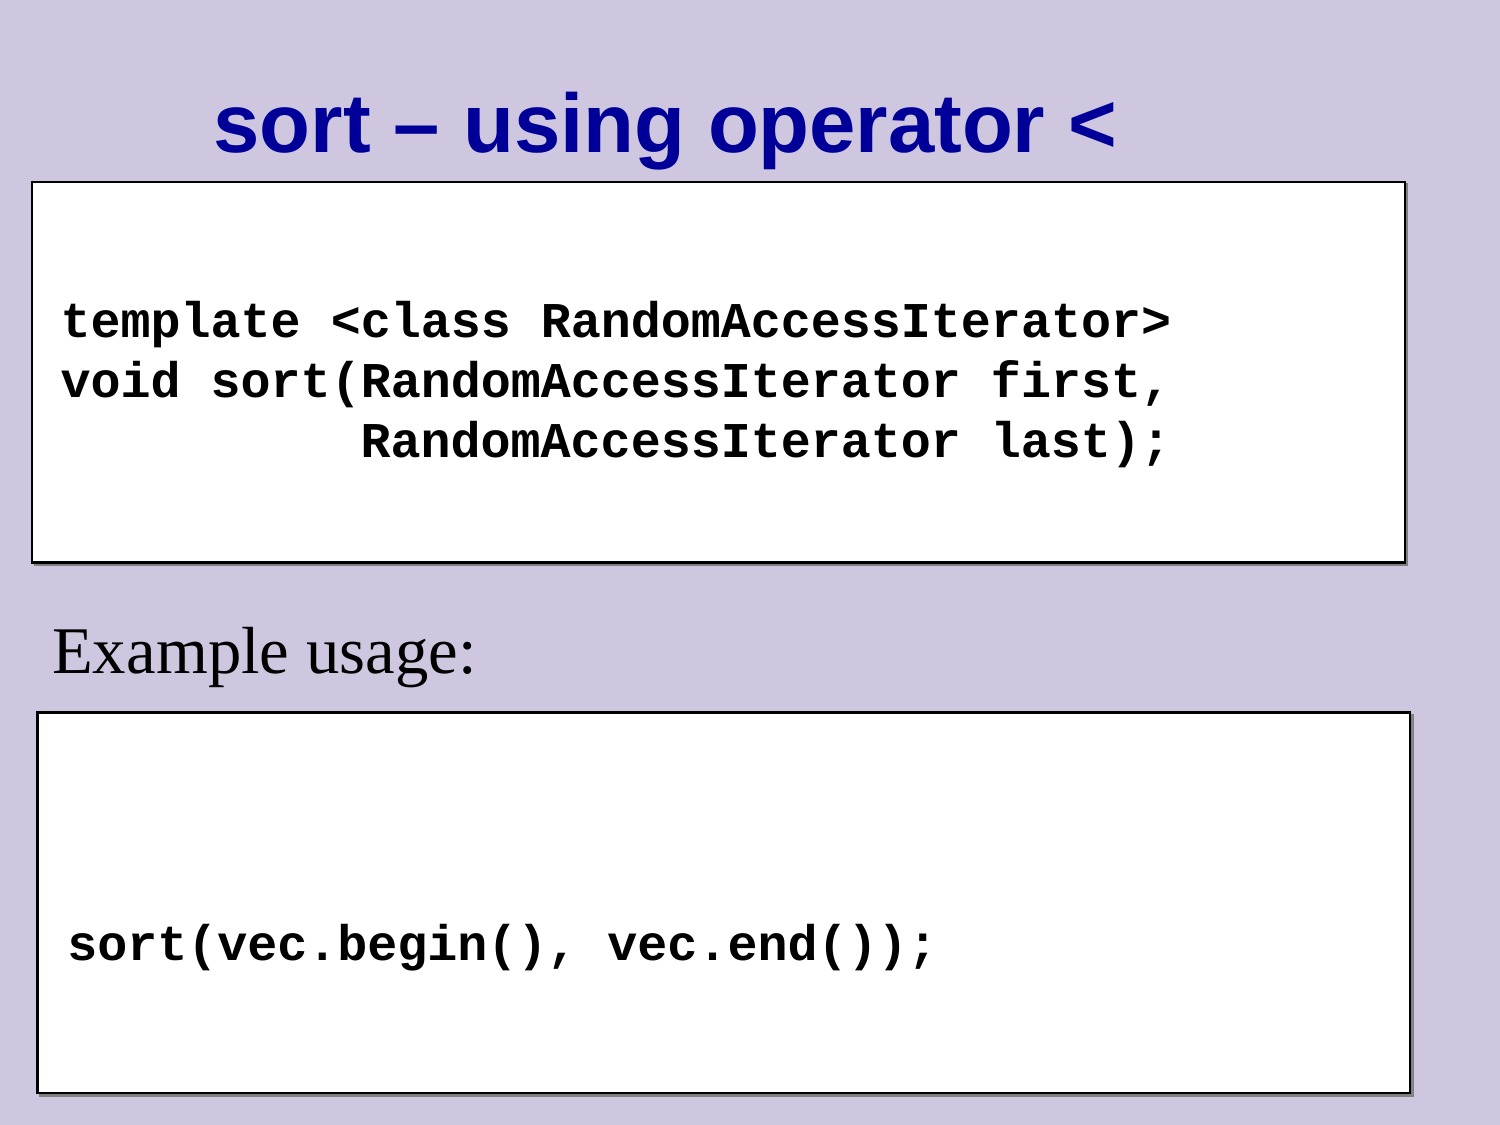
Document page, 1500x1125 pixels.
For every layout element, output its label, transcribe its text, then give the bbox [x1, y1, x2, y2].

text_box [37, 712, 1410, 1094]
text_box [32, 181, 1405, 563]
text_box Example usage: [37, 599, 1388, 695]
text_box template <class RandomAccessIterator> void sort(RandomAccessIterator first, RandomAccessIterator last); [30, 265, 1231, 491]
text_box sort(vec.begin(), vec.end()); [37, 695, 1219, 993]
title sort – using operator < [198, 17, 1468, 220]
